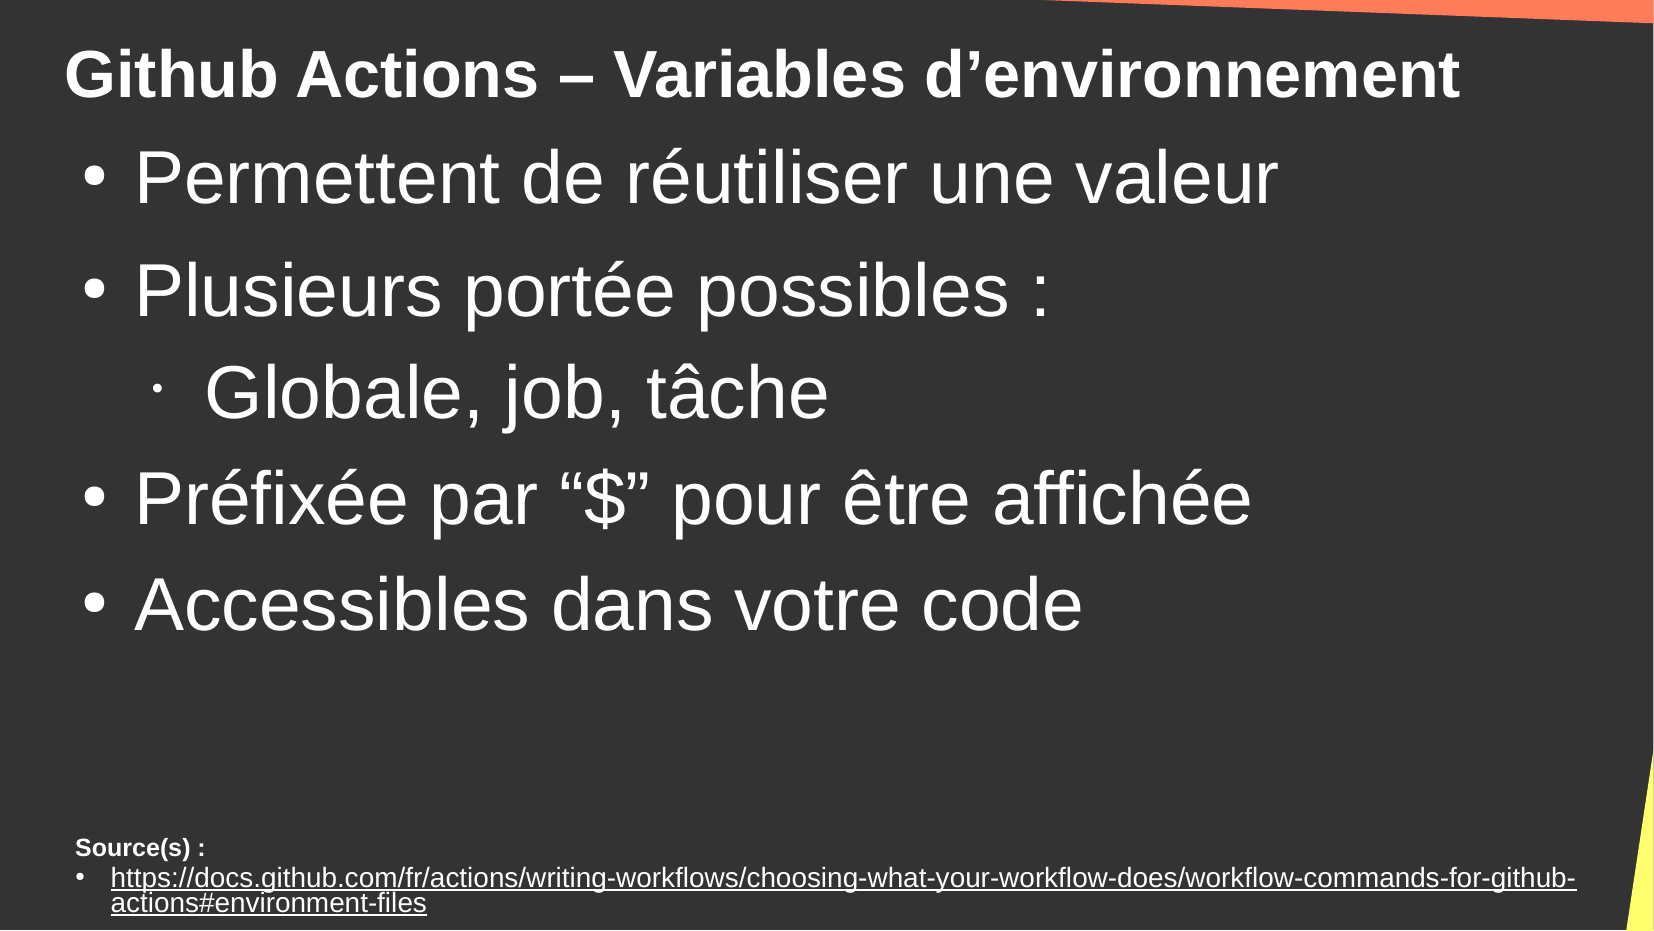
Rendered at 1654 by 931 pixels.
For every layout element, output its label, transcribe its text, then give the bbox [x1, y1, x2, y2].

text_box Source(s) : https://docs.github.com/fr/actions/writing-workflows/choosing-what-your-workflow-does/workflow-commands-for-github-actions#environment-files [60, 826, 1607, 901]
list Permettent de réutiliser une valeur Plusieurs portée possibles : Globale, job, tâche Préfixée par “$” pour être affichée Accessibles dans votre code [63, 135, 1542, 709]
text_box [1626, 746, 1654, 931]
text_box [1042, 0, 1654, 24]
title Github Actions – Variables d’environnement [64, 37, 1471, 113]
